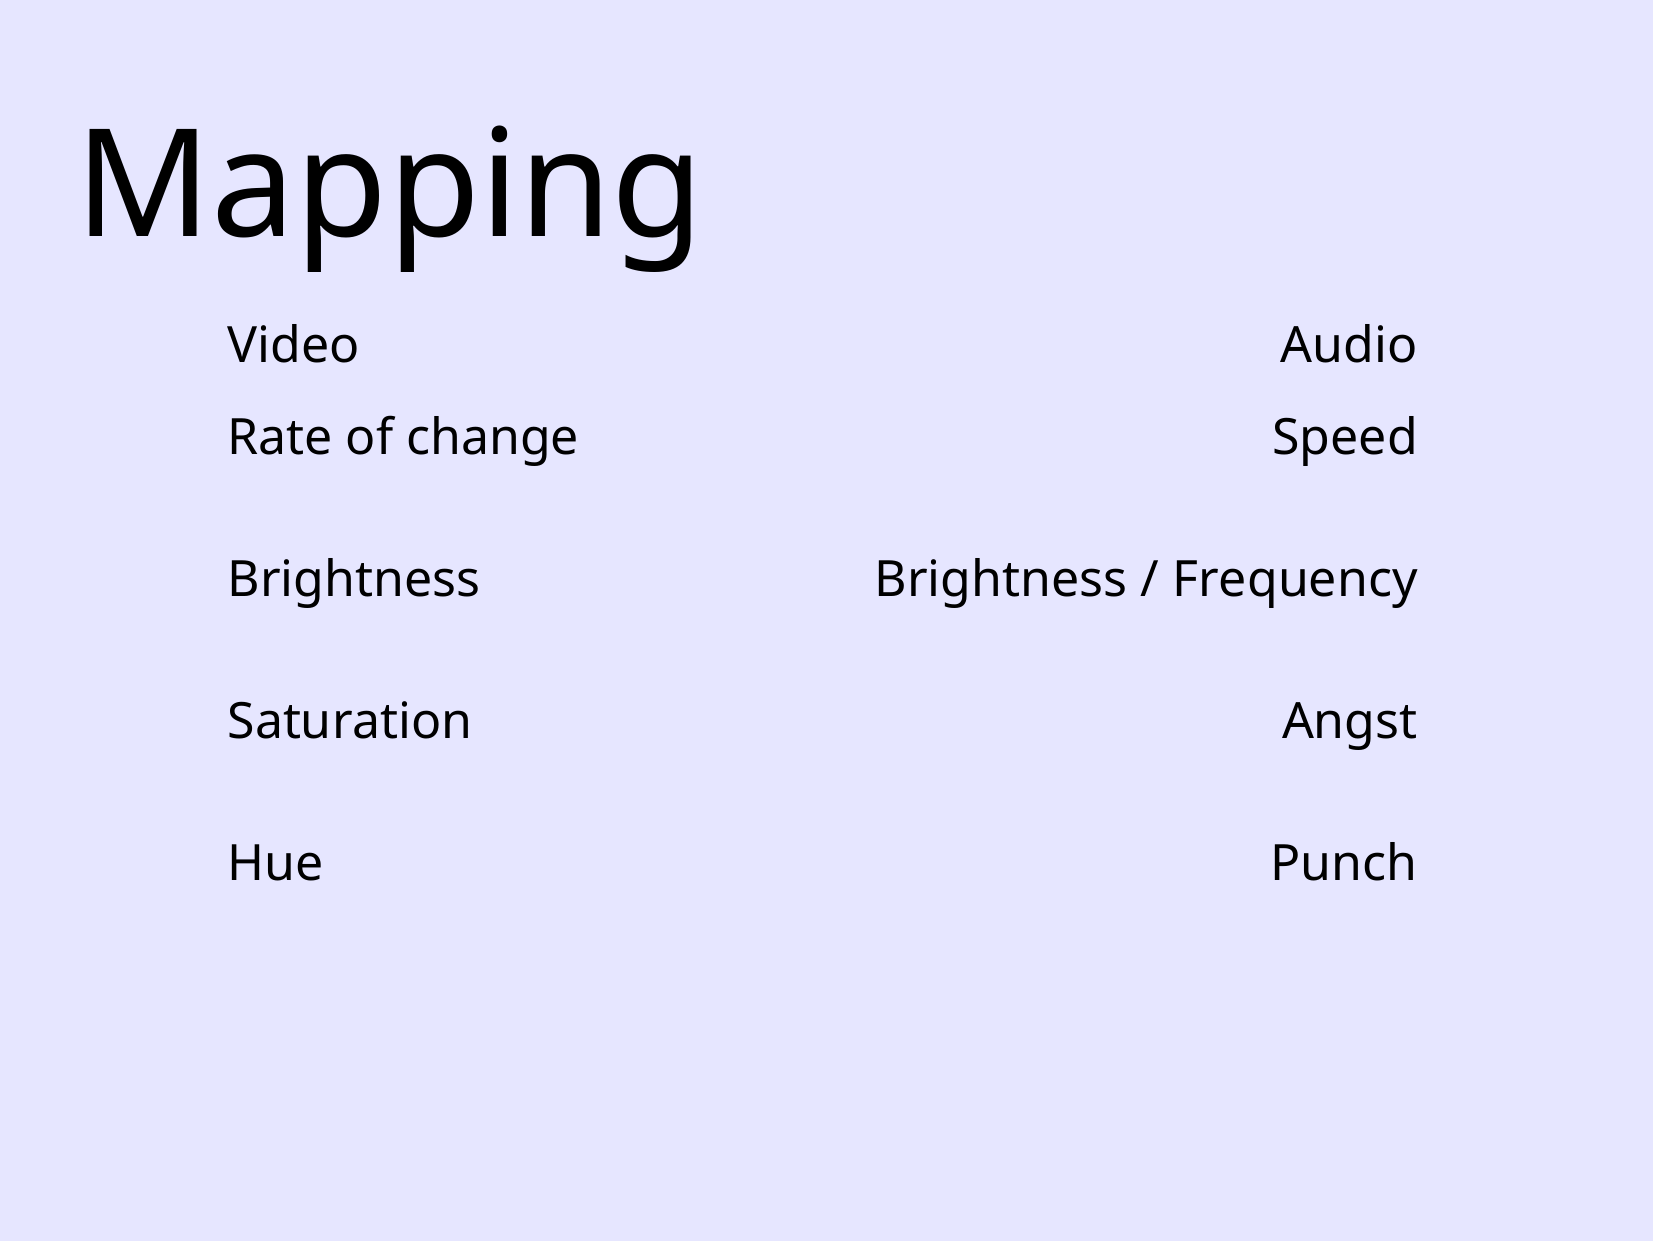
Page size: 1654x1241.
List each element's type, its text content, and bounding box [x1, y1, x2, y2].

table_cell Punch [765, 827, 1418, 969]
table_cell Hue [228, 827, 765, 969]
table_header Video [228, 309, 765, 401]
table_cell Angst [765, 685, 1418, 827]
title Mapping [75, 50, 1564, 306]
table_cell [228, 969, 765, 1111]
table_cell Brightness / Frequency [765, 543, 1418, 685]
table_cell Rate of change [228, 401, 765, 543]
table_cell Brightness [228, 543, 765, 685]
table_header Audio [765, 309, 1418, 401]
table_cell Saturation [228, 685, 765, 827]
table_cell [765, 969, 1418, 1111]
table_cell Speed [765, 401, 1418, 543]
